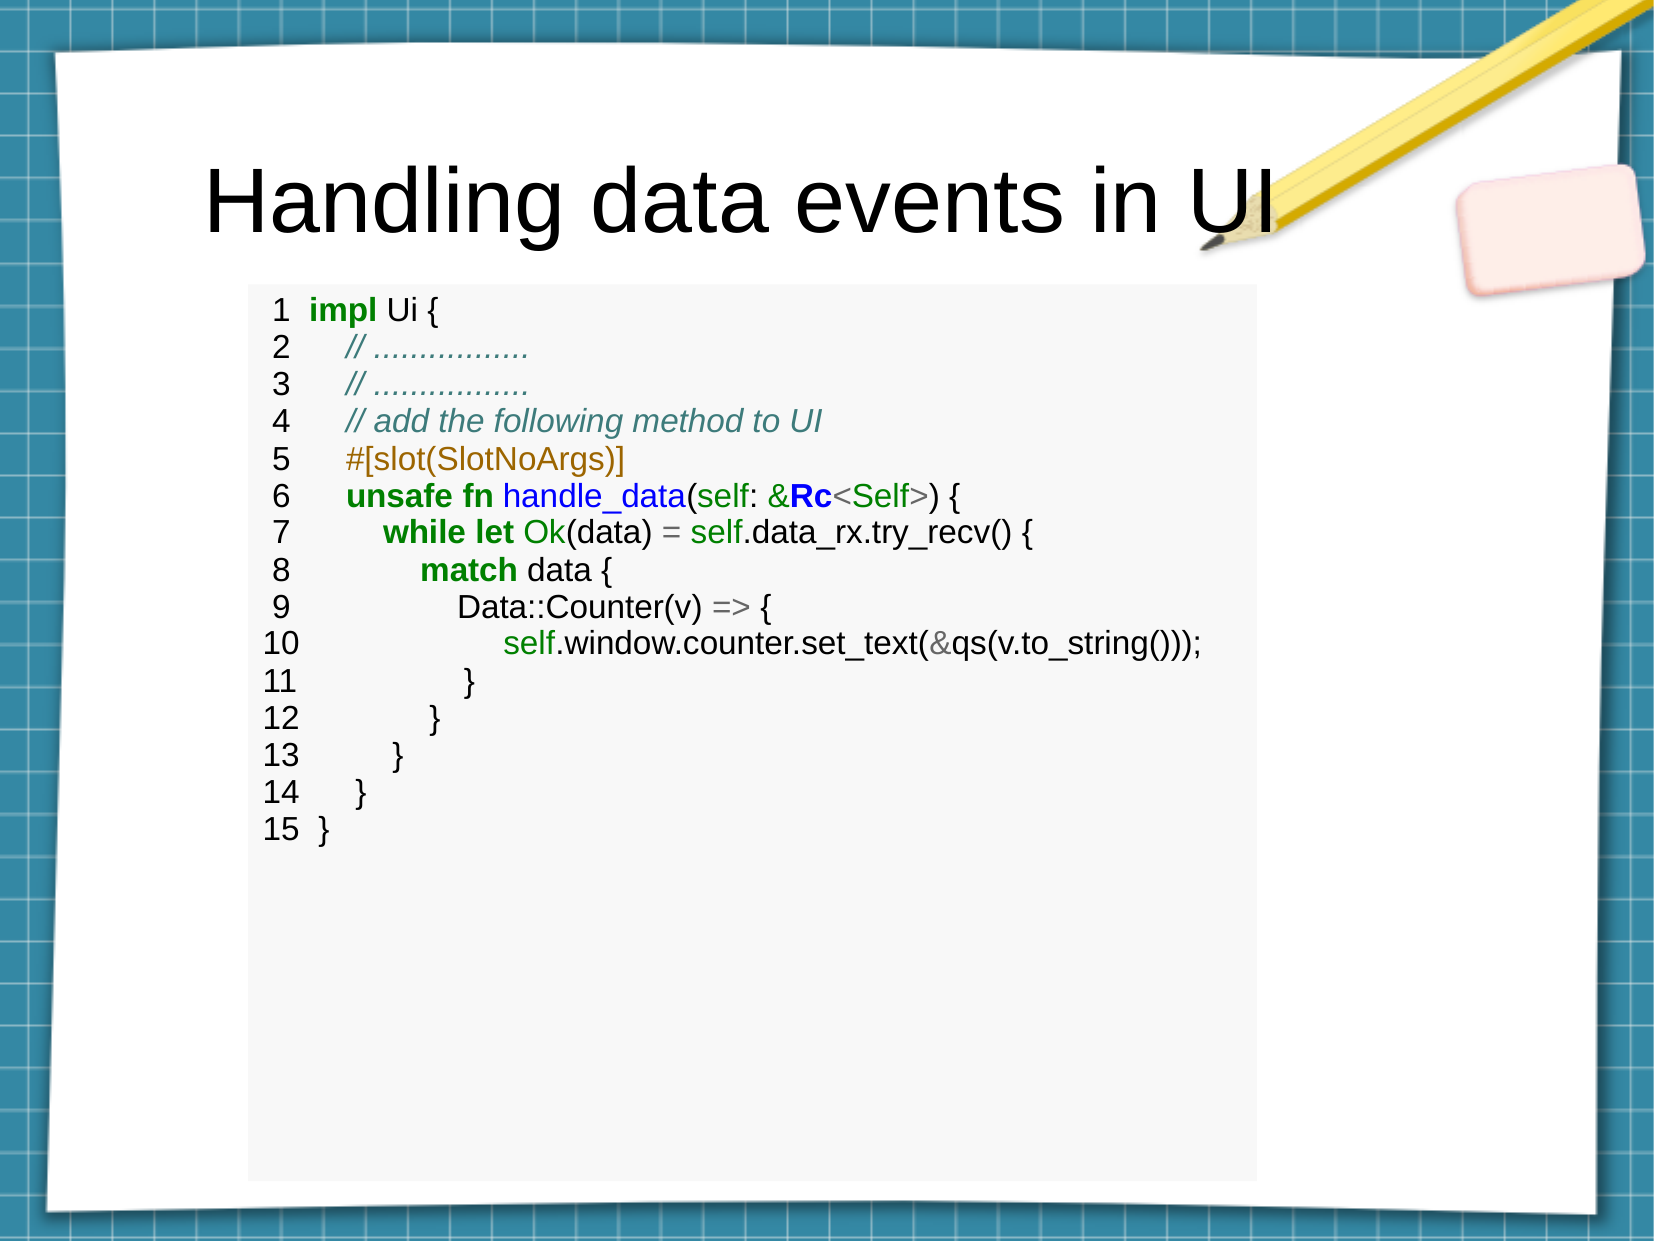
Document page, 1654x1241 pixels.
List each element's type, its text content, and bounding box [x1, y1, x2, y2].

text_box Handling data events in UI [188, 141, 1347, 272]
picture [0, 0, 1654, 1241]
text_box 1 impl Ui { 2 // ................. 3 // ................. 4 // add the following method to UI 5 #[slot(SlotNoArgs)] 6 unsafe fn handle_data(self: &Rc<Self>) { 7 while let Ok(data) = self.data_rx.try_recv() { 8 match data { 9 Data::Counter(v) => { 10 self.window.counter.set_text(&qs(v.to_string())); 11 } 12 } 13 } 14 } 15 } [248, 284, 1257, 1182]
